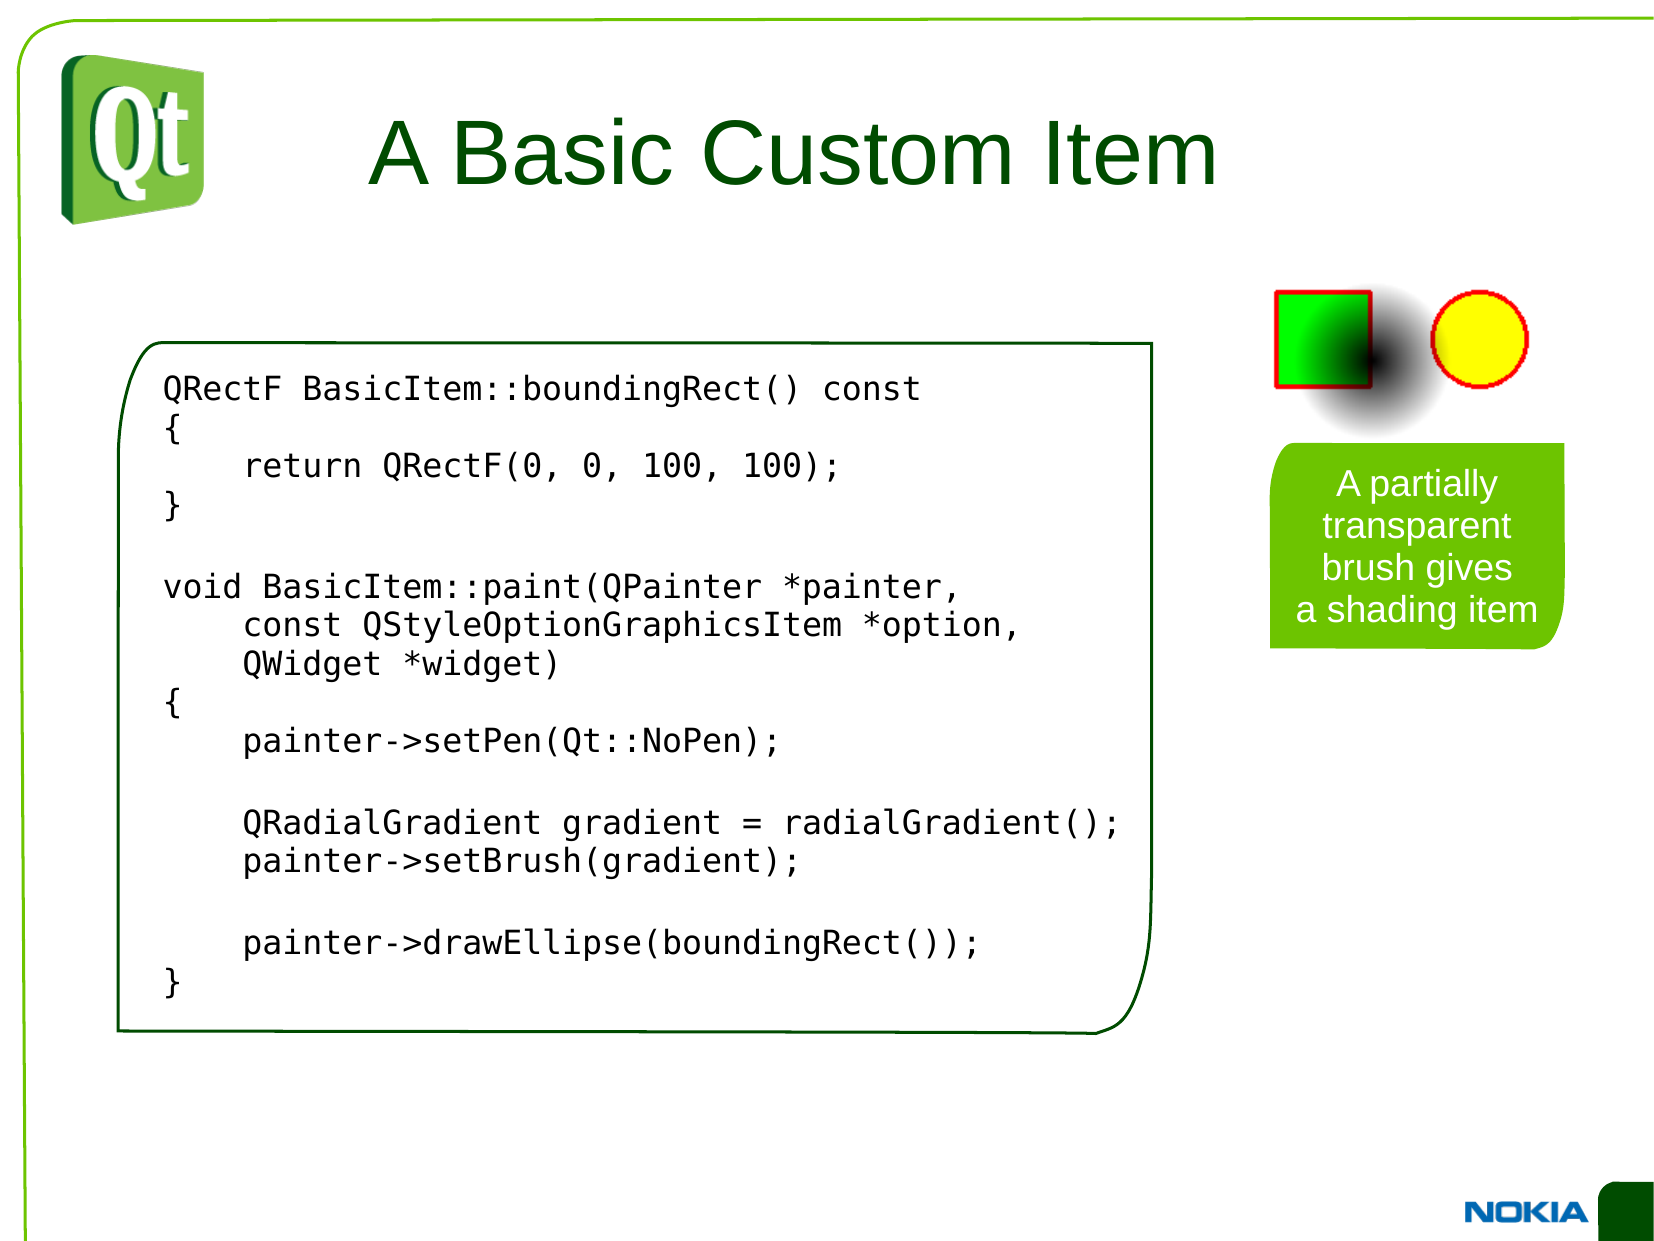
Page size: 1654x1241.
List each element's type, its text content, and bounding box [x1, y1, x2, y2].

picture [1240, 265, 1548, 457]
picture [61, 55, 204, 225]
title A Basic Custom Item [257, 49, 1333, 257]
text_box A partially transparent brush gives a shading item [1269, 442, 1565, 650]
text_box QRectF BasicItem::boundingRect() const { return QRectF(0, 0, 100, 100); } void BasicItem::paint(QPainter *painter, const QStyleOptionGraphicsItem *option, QWidget *widget) { painter->setPen(Qt::NoPen); QRadialGradient gradient = radialGradient(); painter->setBrush(gradient); painter->drawEllipse(boundingRect()); } [147, 362, 1150, 1031]
picture [1465, 1201, 1589, 1223]
text_box QRectF BasicItem::boundingRect() const { return QRectF(0, 0, 100, 100); } void BasicItem::paint(QPainter *painter, const QStyleOptionGraphicsItem *option, QWidget *widget) { painter->setPen(Qt::NoPen); QRadialGradient gradient = radialGradient(); painter->setBrush(gradient); painter->drawEllipse(boundingRect()); } [1102, 362, 1160, 1034]
